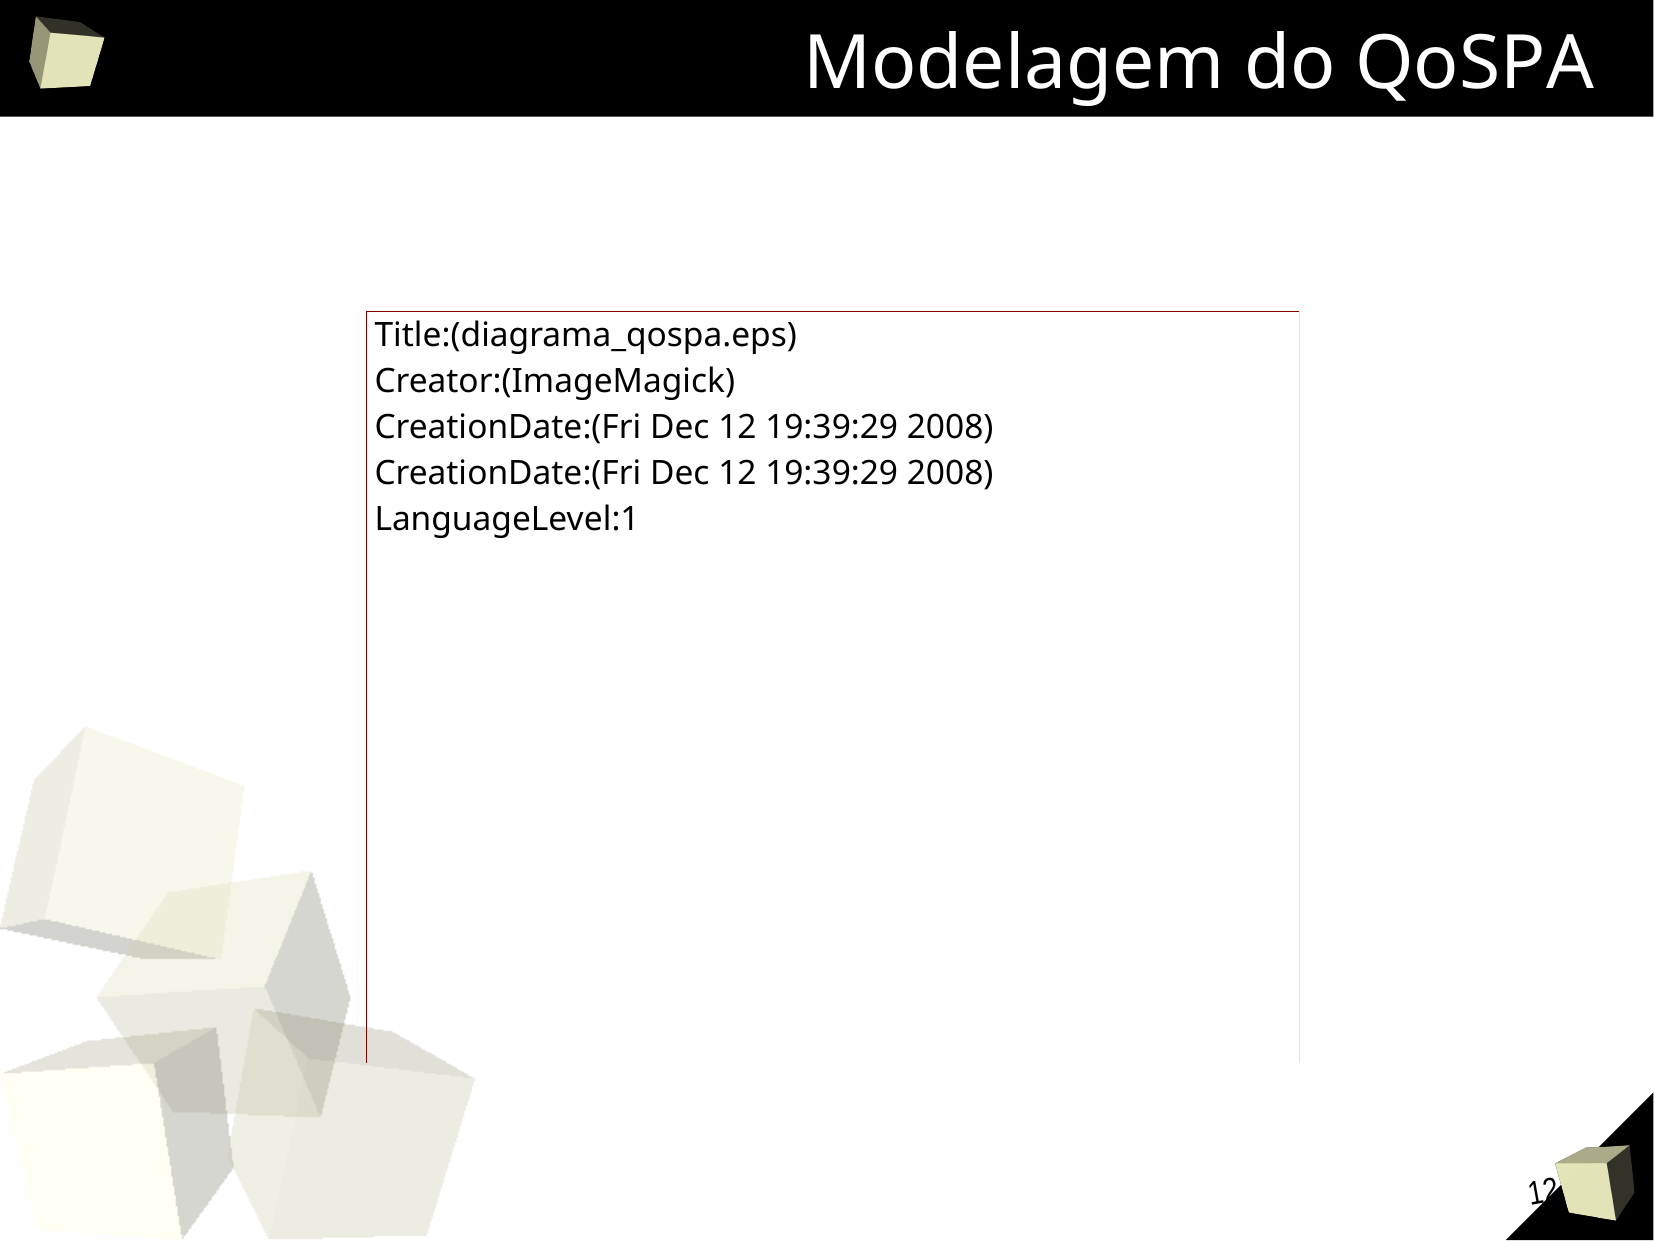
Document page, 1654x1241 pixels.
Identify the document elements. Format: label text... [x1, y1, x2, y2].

picture [0, 308, 1300, 1241]
title Modelagem do QoSPA [118, 0, 1595, 119]
